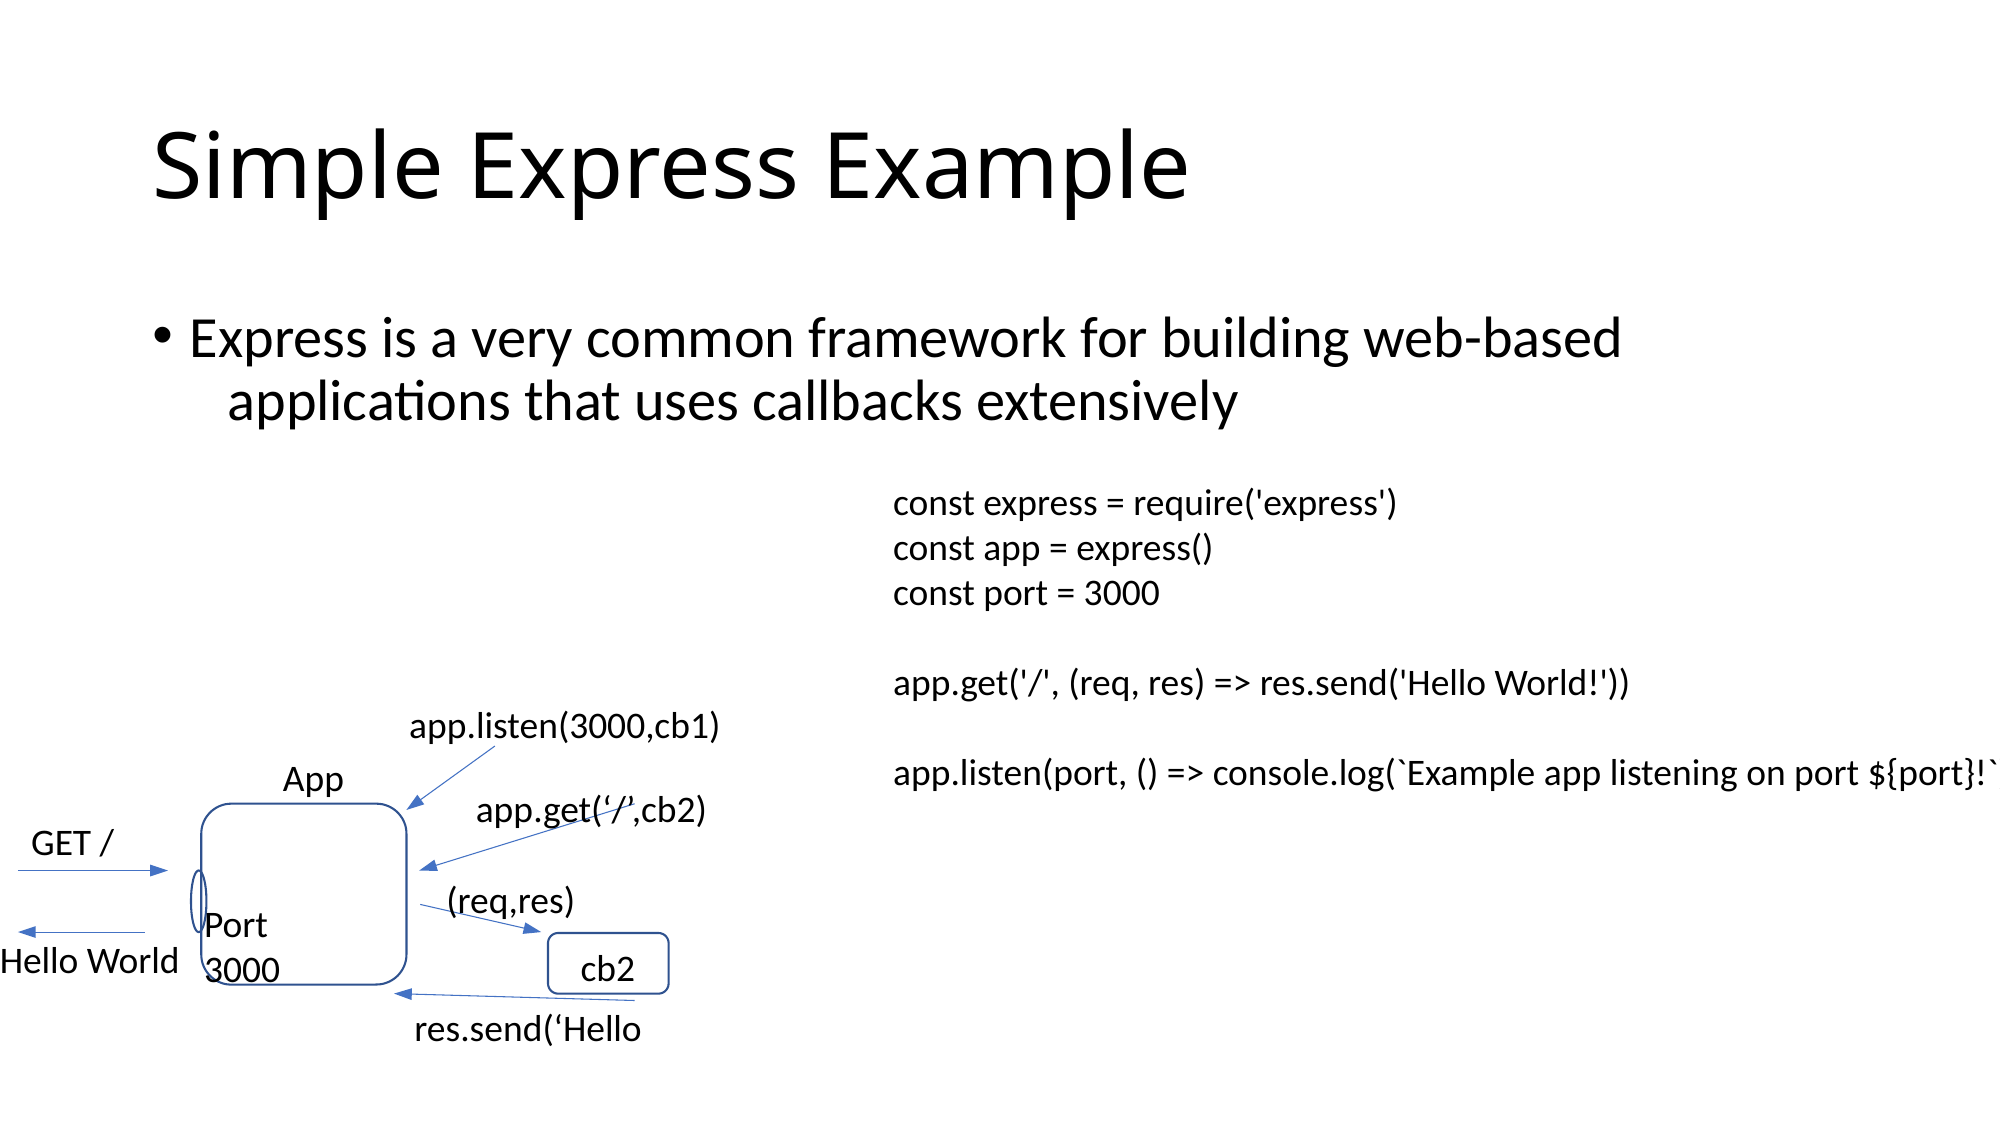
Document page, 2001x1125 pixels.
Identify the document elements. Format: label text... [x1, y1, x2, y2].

text_box Port 3000 [189, 892, 297, 999]
text_box (req,res) [431, 869, 593, 930]
text_box app.get(‘/’,cb2) [460, 777, 724, 839]
text_box res.send(‘Hello [399, 995, 661, 1057]
text_box const express = require('express') const app = express() const port = 3000 app.get('/', (req, res) => res.send('Hello World!')) app.listen(port, () => console.log(`Example app listening on port ${port}!`)) [878, 470, 2000, 804]
list Express is a very common framework for building web-based applications that uses callbacks extensively [137, 299, 1863, 577]
text_box app.listen(3000,cb1) [394, 693, 740, 755]
text_box App [267, 746, 361, 807]
text_box GET / [16, 809, 131, 871]
title Simple Express Example [137, 59, 1863, 278]
text_box Hello World [0, 928, 198, 989]
text_box cb2 [565, 936, 652, 995]
